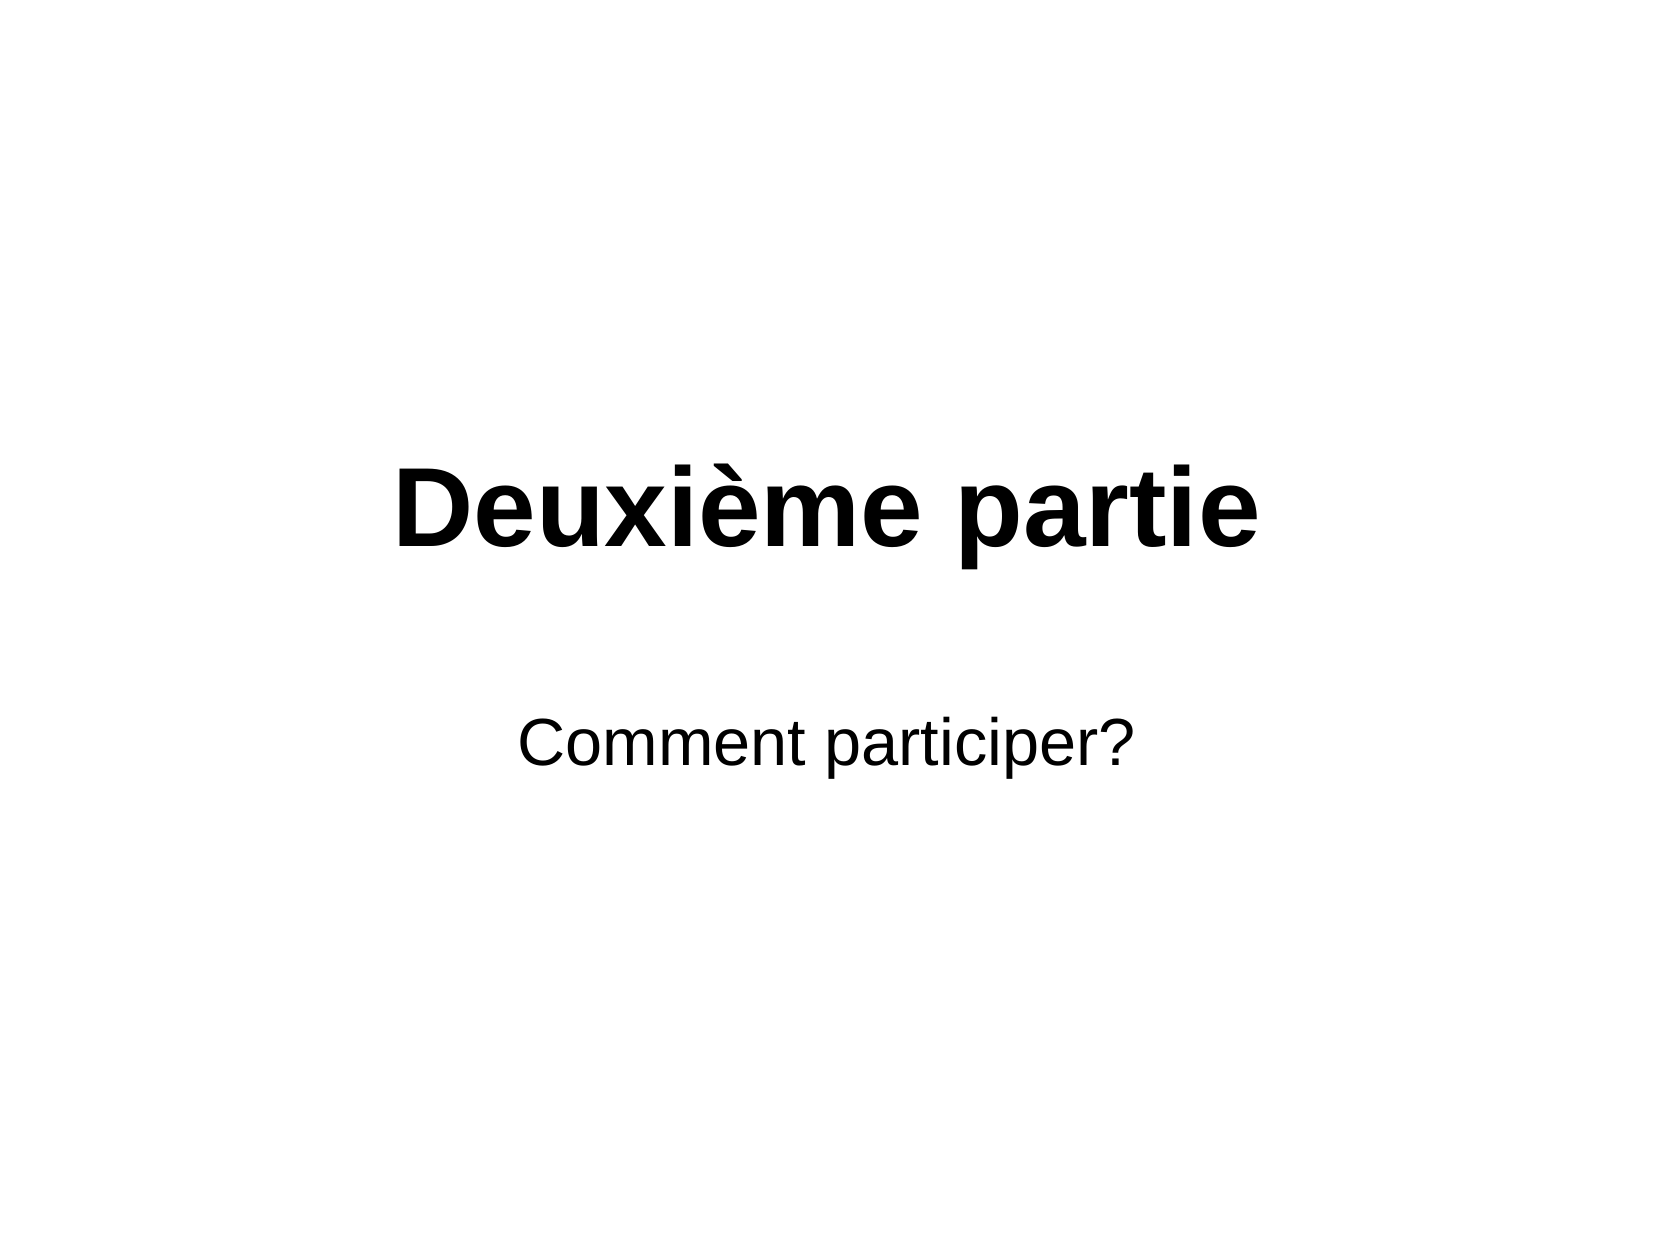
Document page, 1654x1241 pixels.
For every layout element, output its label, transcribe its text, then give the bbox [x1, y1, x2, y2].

list Deuxième partie Comment participer? [82, 290, 1571, 1010]
